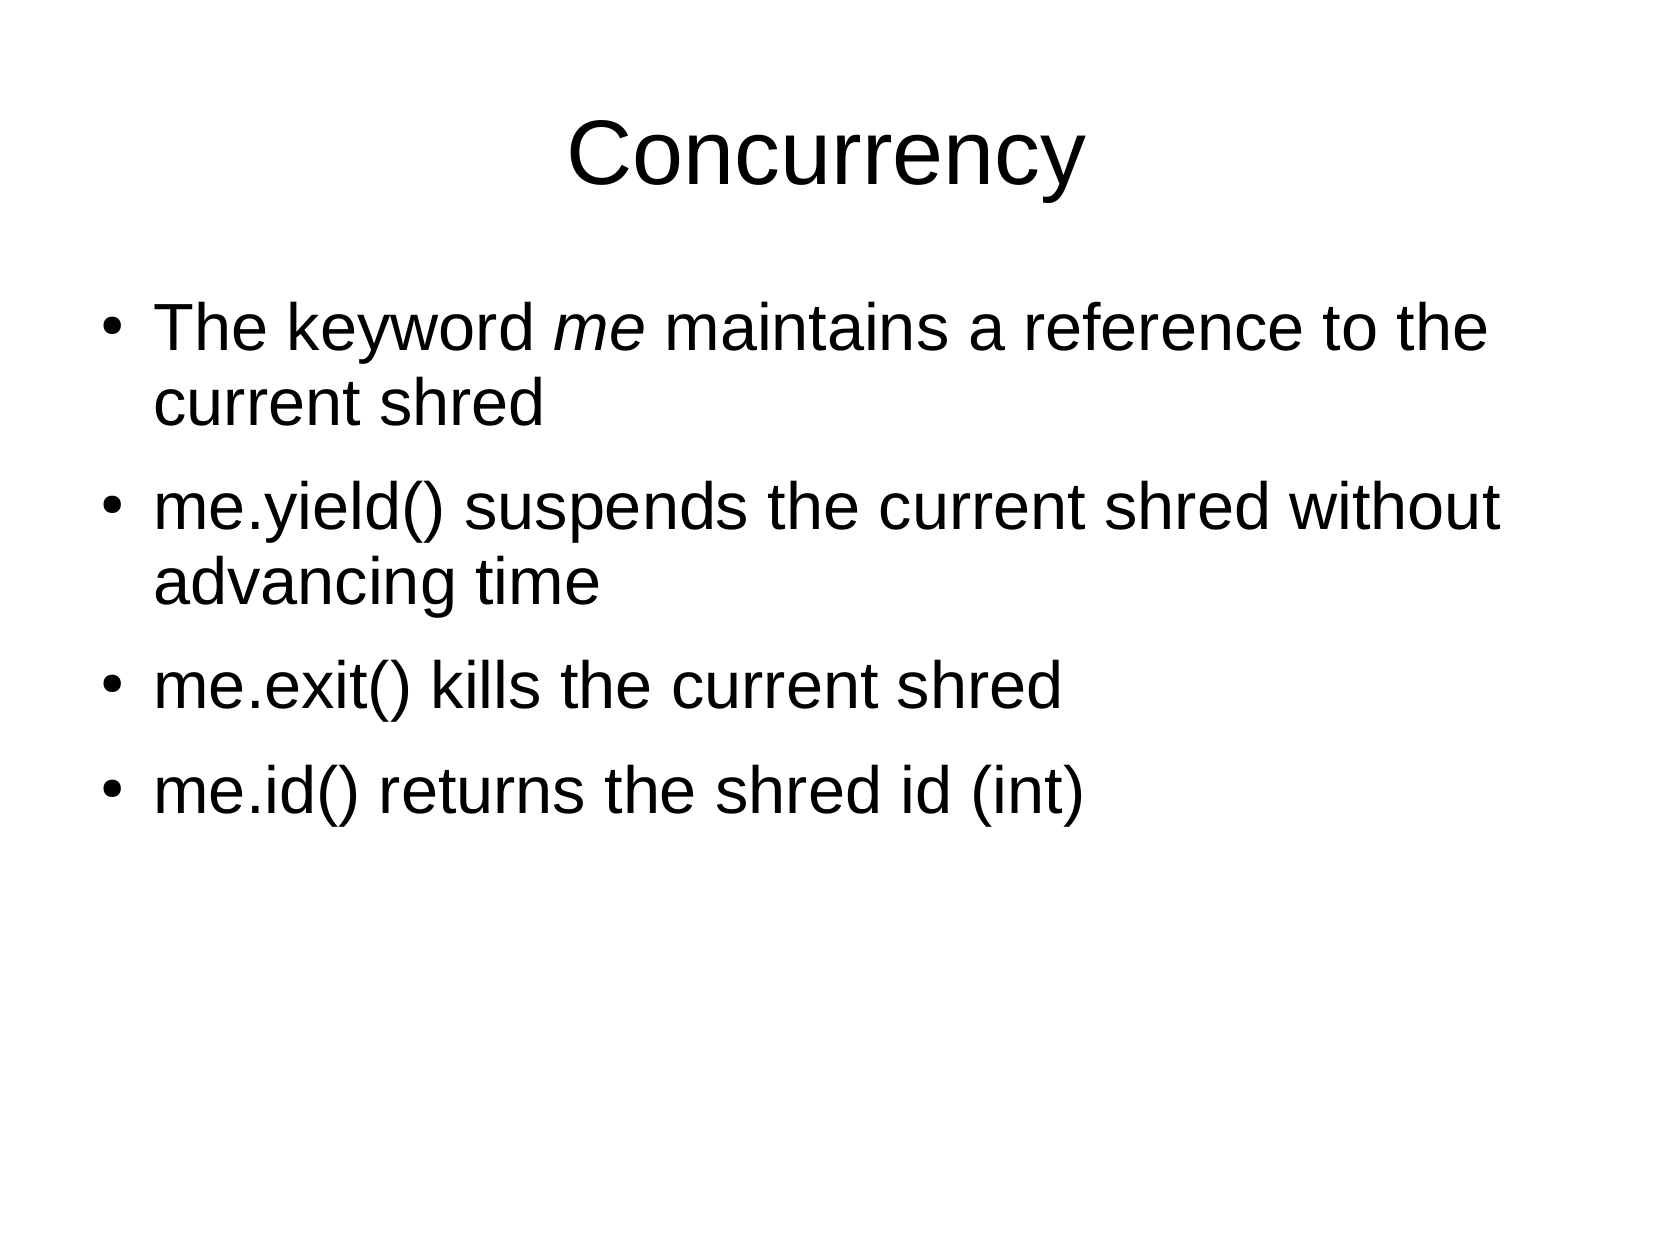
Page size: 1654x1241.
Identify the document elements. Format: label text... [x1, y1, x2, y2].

list The keyword me maintains a reference to the current shred me.yield() suspends the current shred without advancing time me.exit() kills the current shred me.id() returns the shred id (int) [82, 290, 1538, 1010]
title Concurrency [82, 49, 1571, 257]
